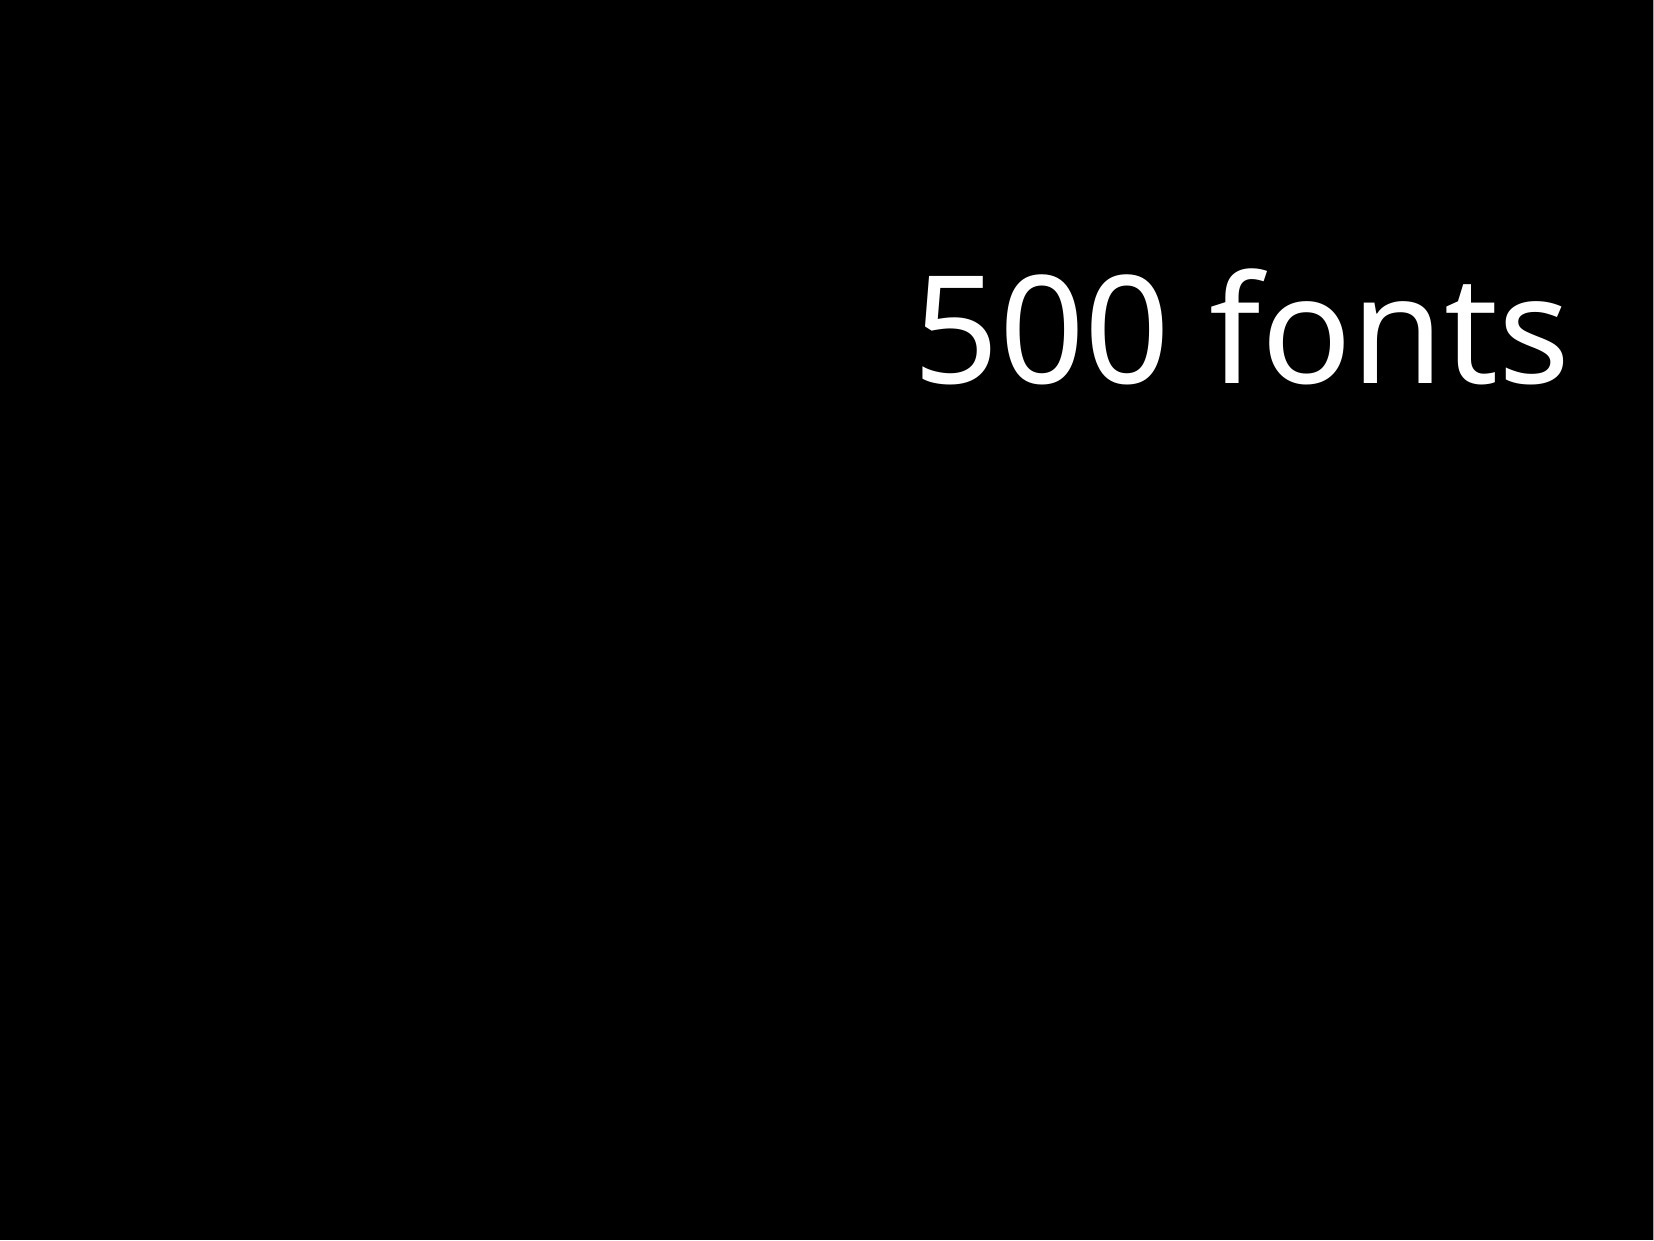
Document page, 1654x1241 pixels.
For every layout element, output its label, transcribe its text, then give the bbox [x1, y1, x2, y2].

subtitle 500 fonts [82, 49, 1571, 1010]
